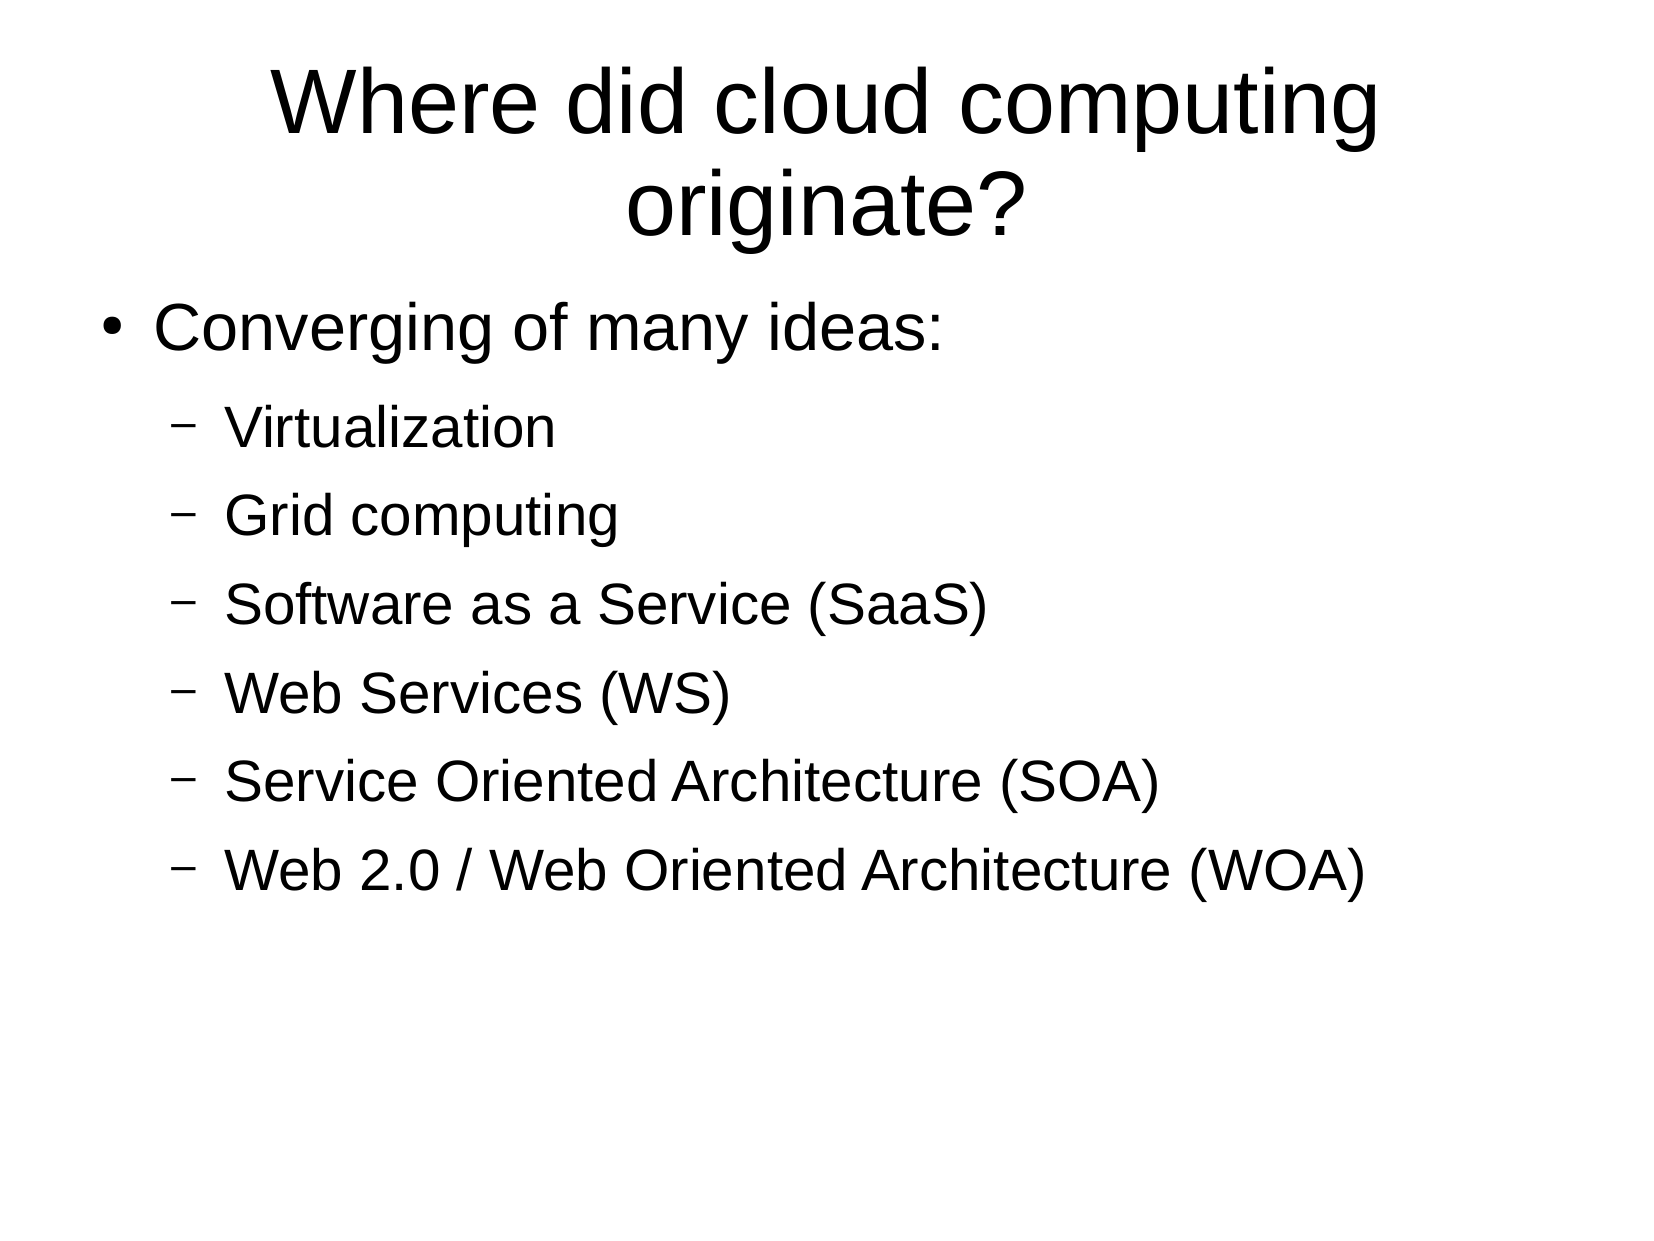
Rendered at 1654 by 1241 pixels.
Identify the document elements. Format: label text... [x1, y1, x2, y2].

title Where did cloud computing originate? [82, 49, 1571, 257]
list Converging of many ideas: Virtualization Grid computing Software as a Service (SaaS) Web Services (WS) Service Oriented Architecture (SOA) Web 2.0 / Web Oriented Architecture (WOA) [82, 290, 1538, 1010]
